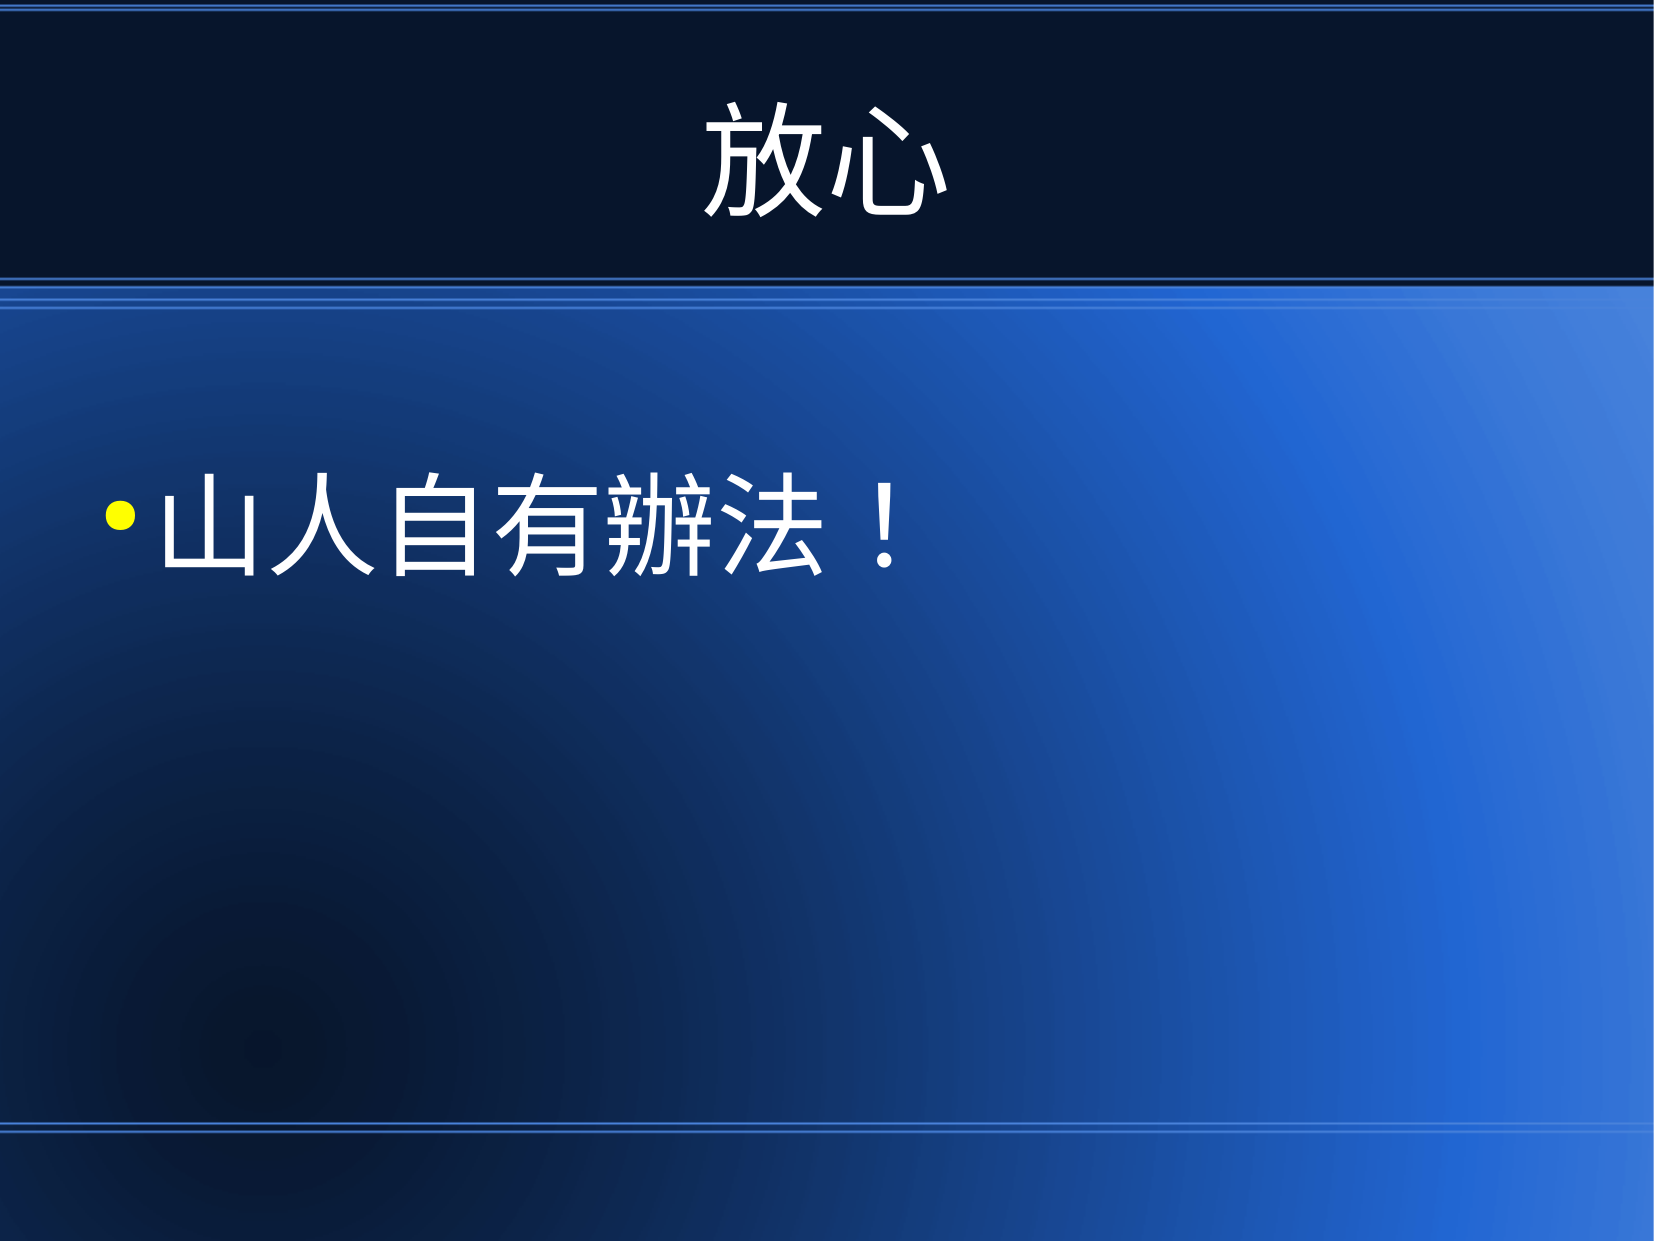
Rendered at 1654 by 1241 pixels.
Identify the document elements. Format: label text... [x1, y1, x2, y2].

list 山人自有辦法！ [82, 355, 1571, 1241]
picture [0, 0, 1654, 1241]
title 放心 [82, 49, 1571, 257]
